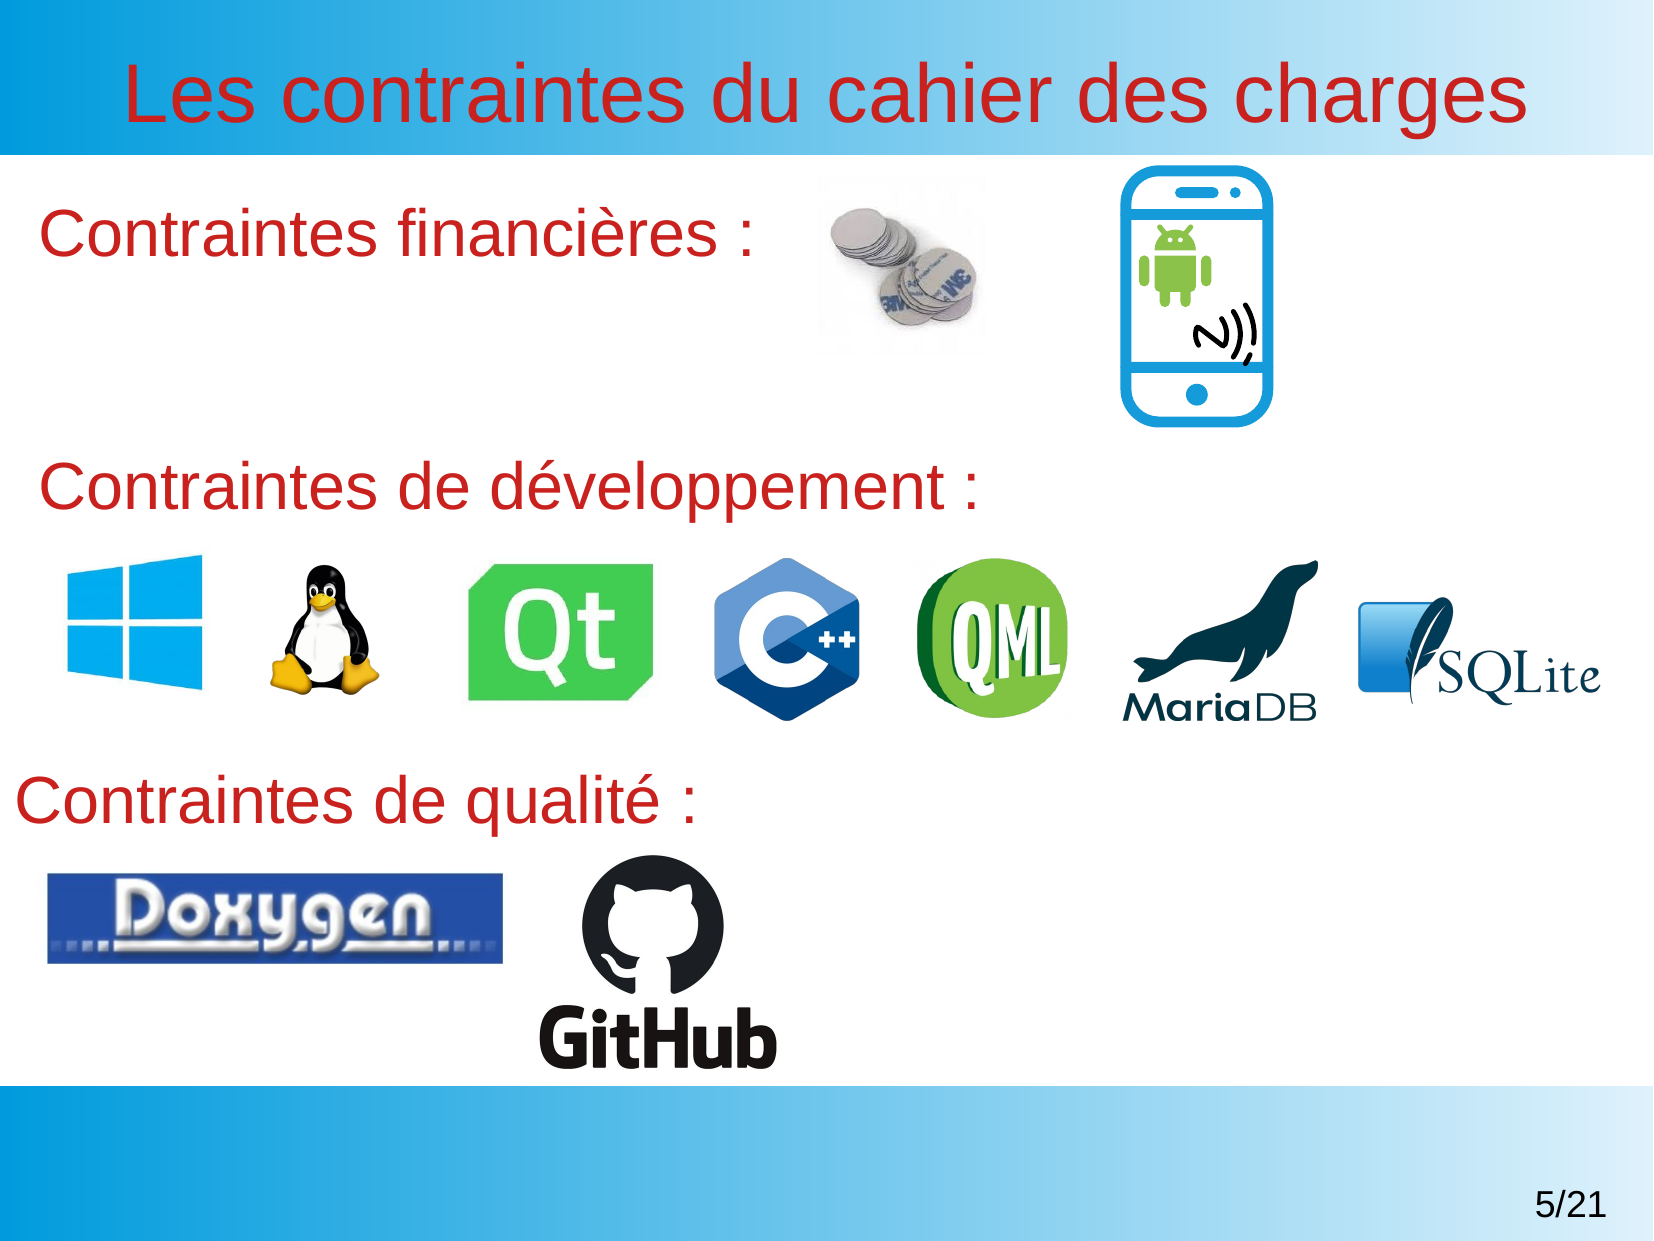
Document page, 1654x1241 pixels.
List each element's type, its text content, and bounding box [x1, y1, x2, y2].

picture [1127, 704, 1141, 721]
picture [1231, 704, 1244, 717]
title Les contraintes du cahier des charges [82, 0, 1571, 197]
text_box Contraintes de qualité : [0, 755, 981, 846]
picture [909, 555, 1075, 721]
text_box Contraintes de développement : [23, 441, 1004, 532]
picture [1065, 165, 1328, 428]
text_box <numéro>/21 [1520, 1175, 1654, 1241]
picture [35, 854, 520, 981]
picture [259, 554, 390, 709]
picture [1351, 590, 1607, 712]
picture [57, 547, 213, 697]
picture [1261, 696, 1281, 721]
picture [460, 558, 662, 709]
picture [1173, 704, 1185, 717]
picture [1122, 560, 1318, 721]
picture [1147, 704, 1160, 721]
picture [711, 555, 863, 725]
picture [814, 177, 993, 355]
picture [536, 845, 780, 1079]
text_box Contraintes financières : [23, 188, 815, 279]
